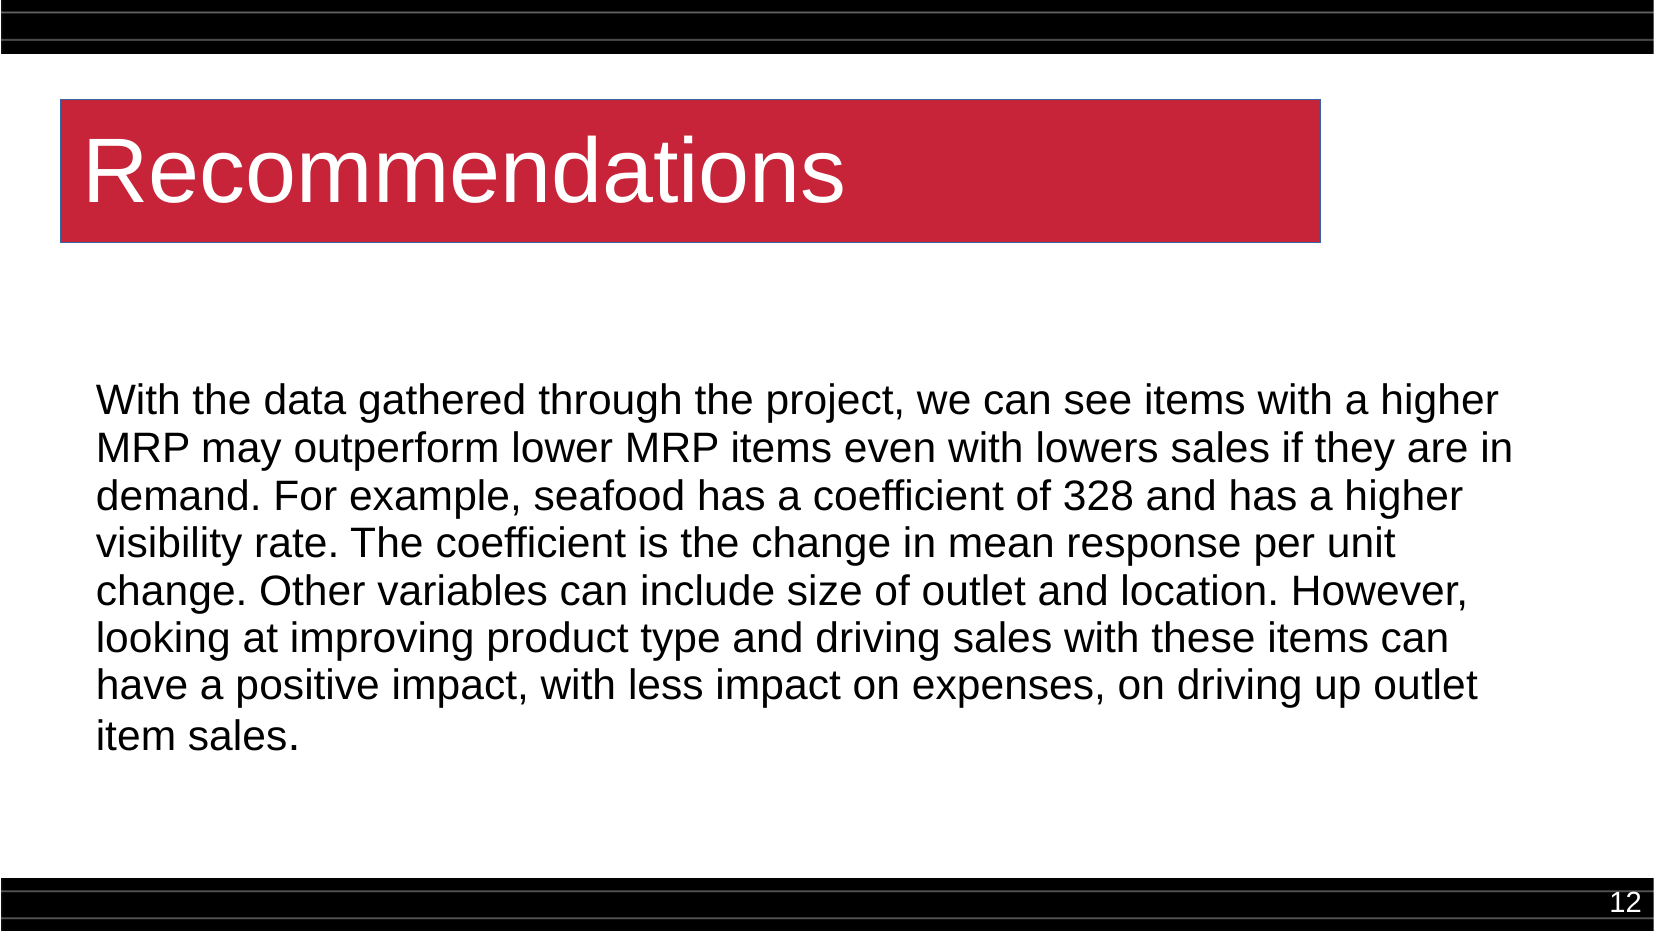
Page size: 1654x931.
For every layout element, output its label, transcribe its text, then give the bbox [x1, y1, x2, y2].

picture [1, 878, 1654, 931]
list With the data gathered through the project, we can see items with a higher MRP may outperform lower MRP items even with lowers sales if they are in demand. For example, seafood has a coefficient of 328 and has a higher visibility rate. The coefficient is the change in mean response per unit change. Other variables can include size of outlet and location. However, looking at improving product type and driving sales with these items can have a positive impact, with less impact on expenses, on driving up outlet item sales. [30, 279, 1519, 766]
text_box [60, 99, 82, 243]
title Recommendations [82, 92, 1571, 249]
picture [1, 0, 1654, 54]
